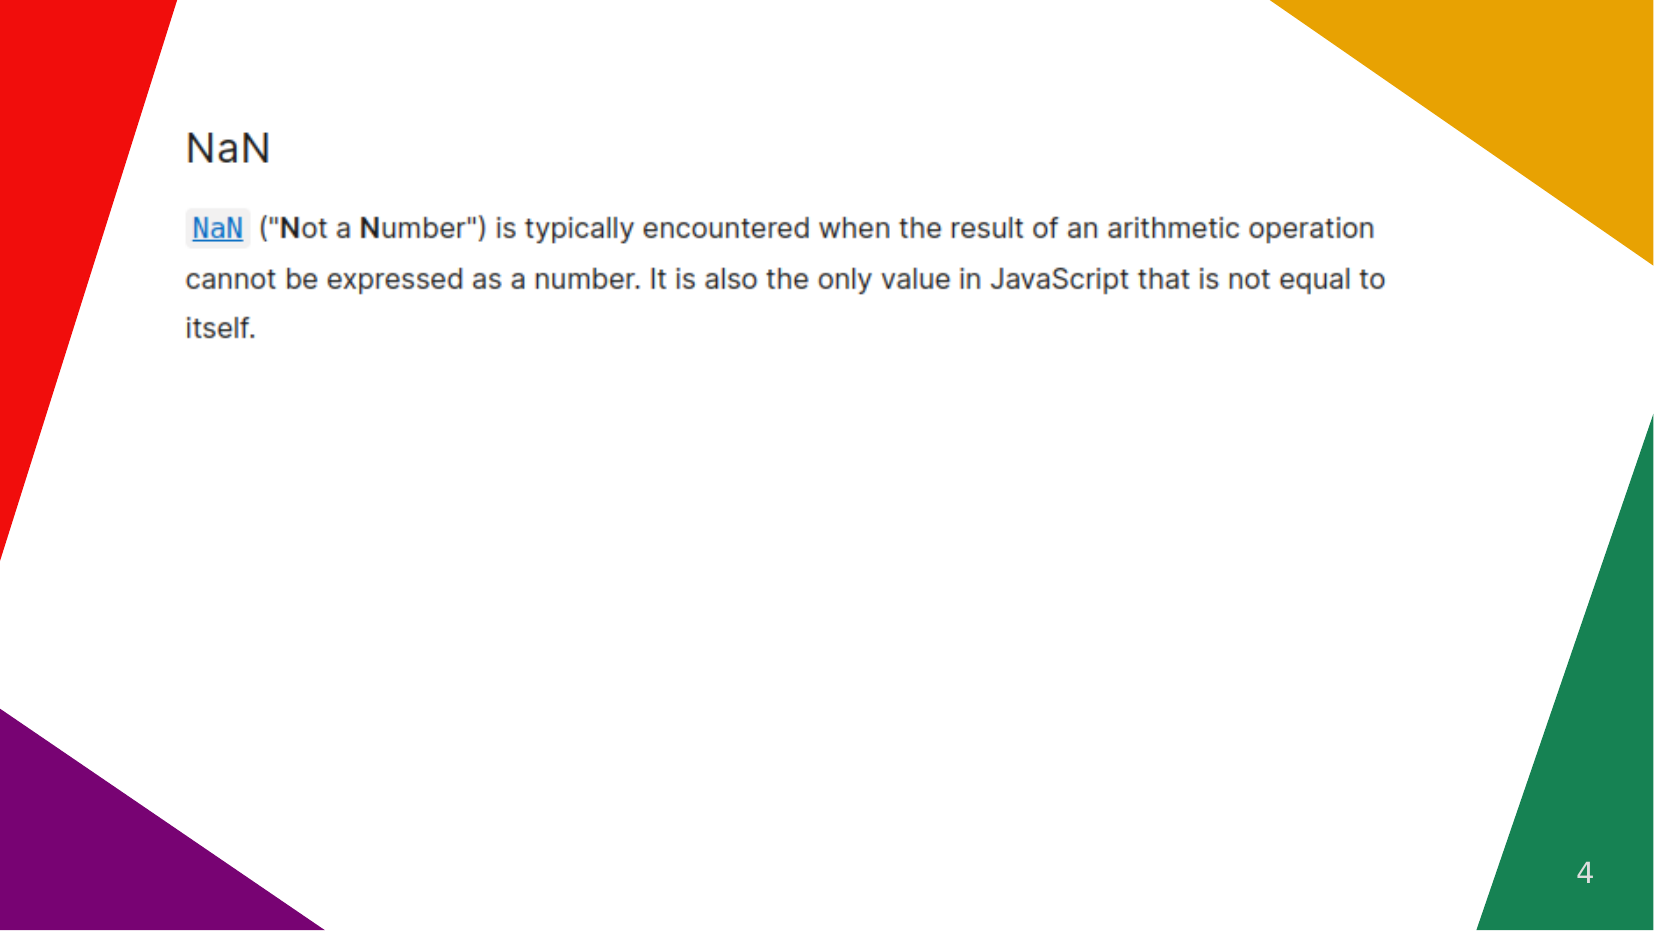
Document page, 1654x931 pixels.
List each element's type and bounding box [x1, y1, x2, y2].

picture [172, 112, 1404, 384]
